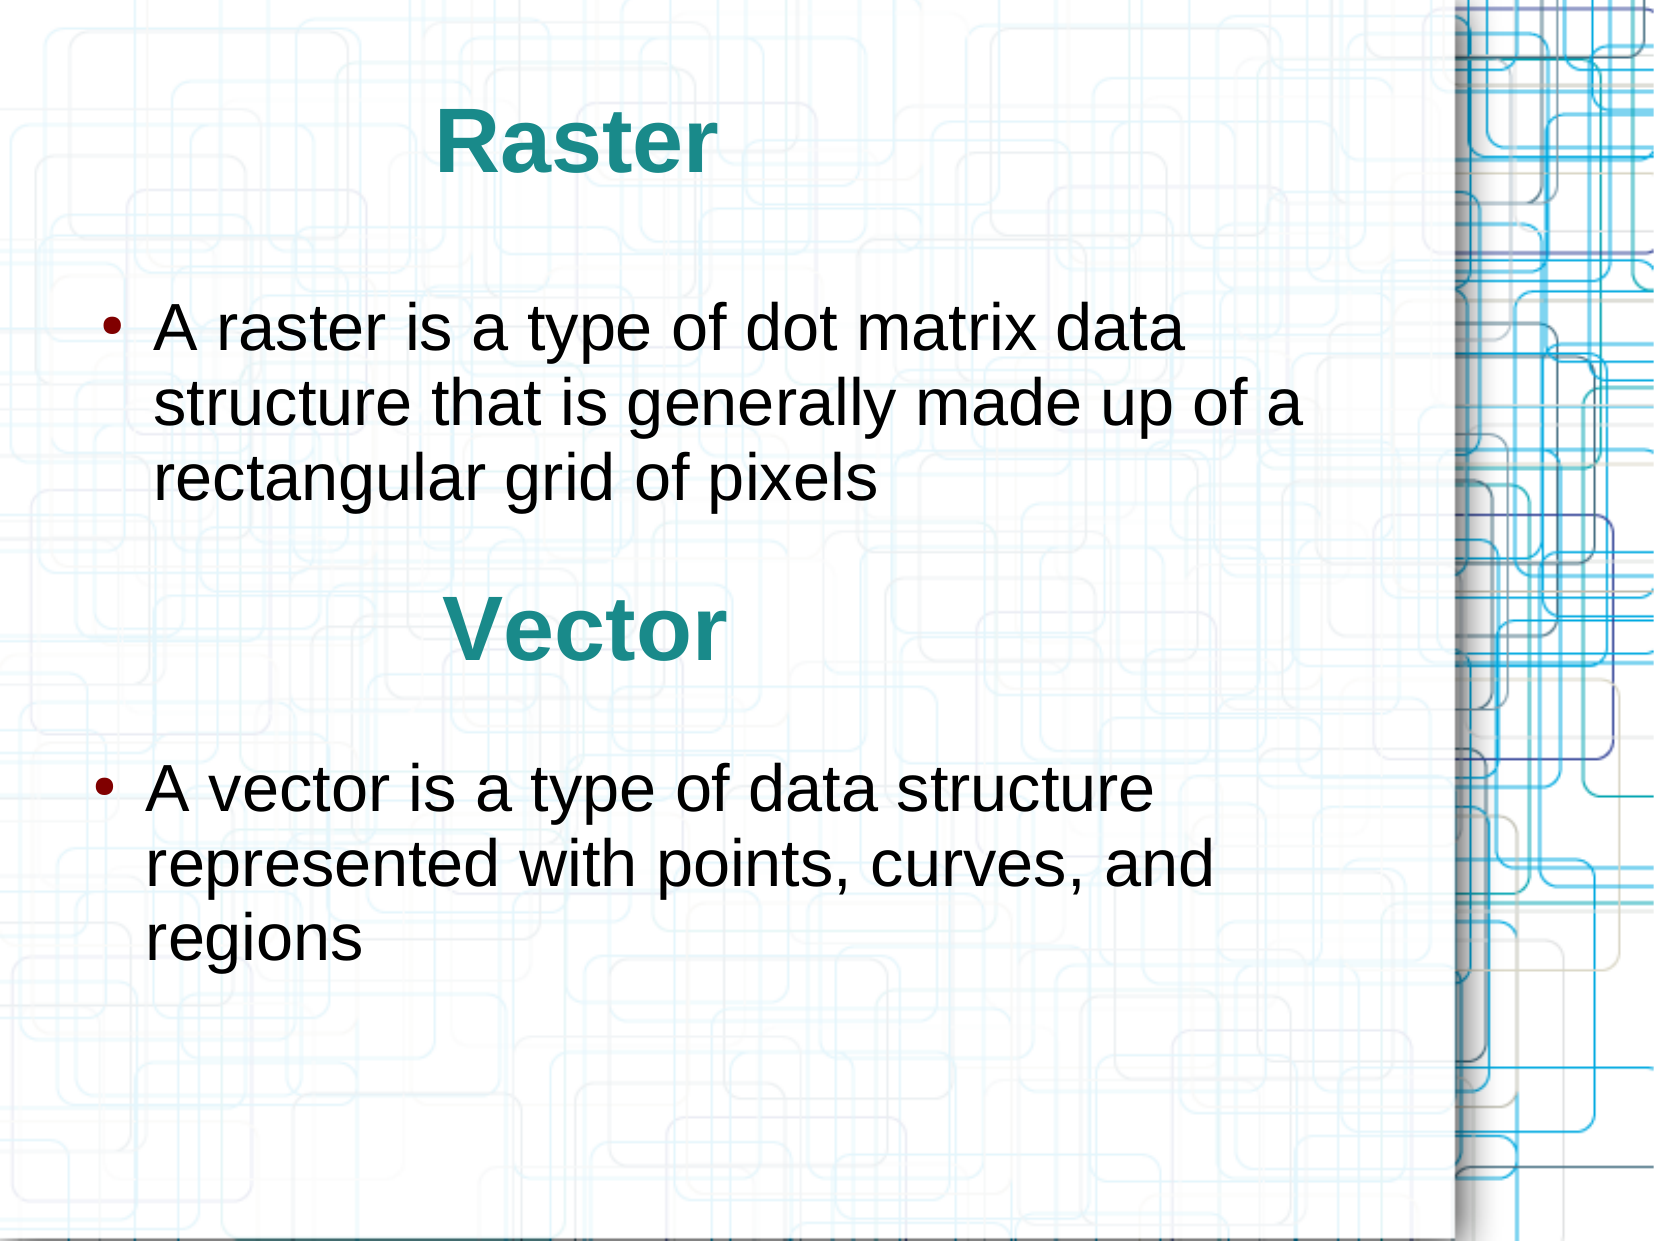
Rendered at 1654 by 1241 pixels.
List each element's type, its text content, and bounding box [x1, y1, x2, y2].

list [75, 665, 1410, 901]
list A vector is a type of data structure represented with points, curves, and regions [75, 901, 1410, 986]
title Vector [0, 525, 1171, 733]
list A raster is a type of dot matrix data structure that is generally made up of a rectangular grid of pixels [82, 290, 1418, 526]
picture [0, 0, 1654, 1241]
title Raster [0, 37, 1163, 245]
